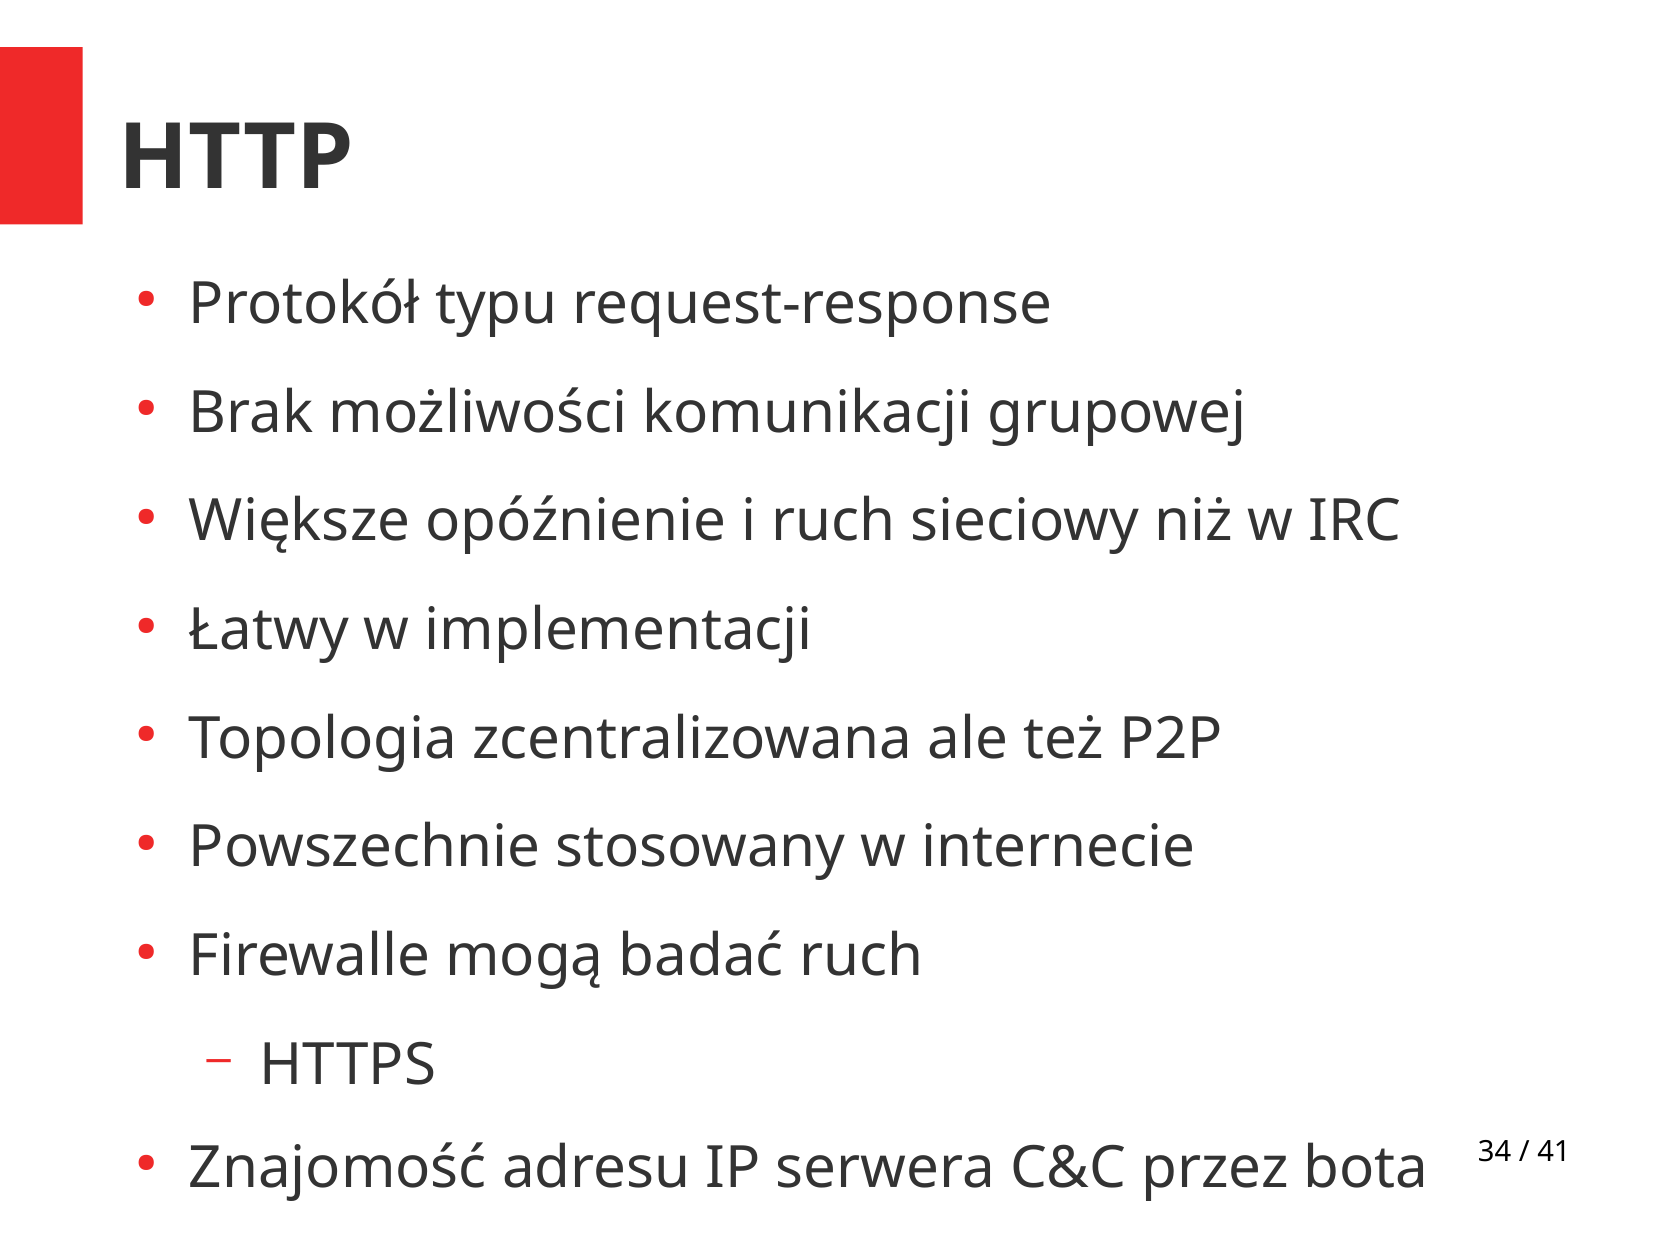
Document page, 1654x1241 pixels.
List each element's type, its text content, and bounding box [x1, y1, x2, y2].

title HTTP [118, 49, 1571, 257]
list Protokół typu request-response Brak możliwości komunikacji grupowej Większe opóźnienie i ruch sieciowy niż w IRC Łatwy w implementacji Topologia zcentralizowana ale też P2P Powszechnie stosowany w internecie Firewalle mogą badać ruch HTTPS Znajomość adresu IP serwera C&C przez bota [118, 261, 1536, 981]
